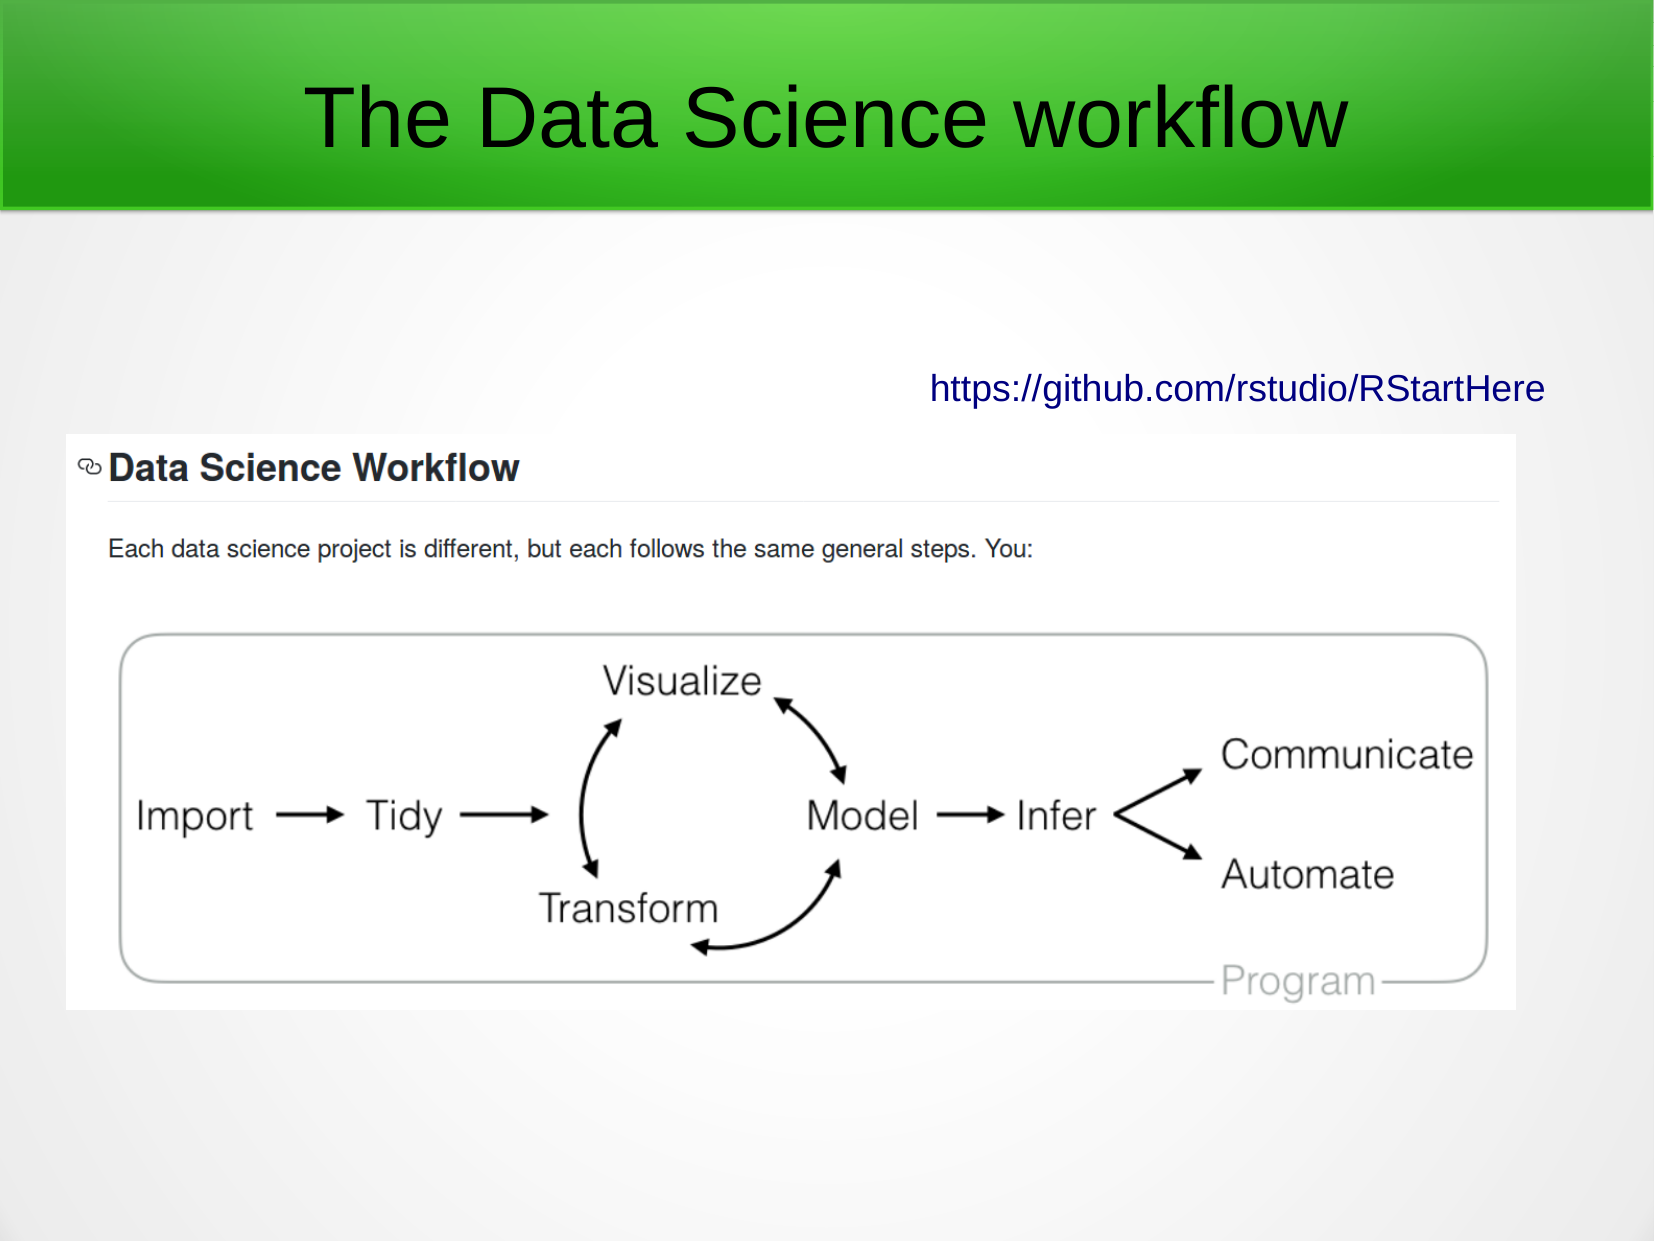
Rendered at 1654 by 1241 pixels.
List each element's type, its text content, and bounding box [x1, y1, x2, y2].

text_box https://github.com/rstudio/RStartHere [915, 360, 1606, 436]
picture [66, 434, 1516, 1010]
title The Data Science workflow [82, 47, 1571, 189]
